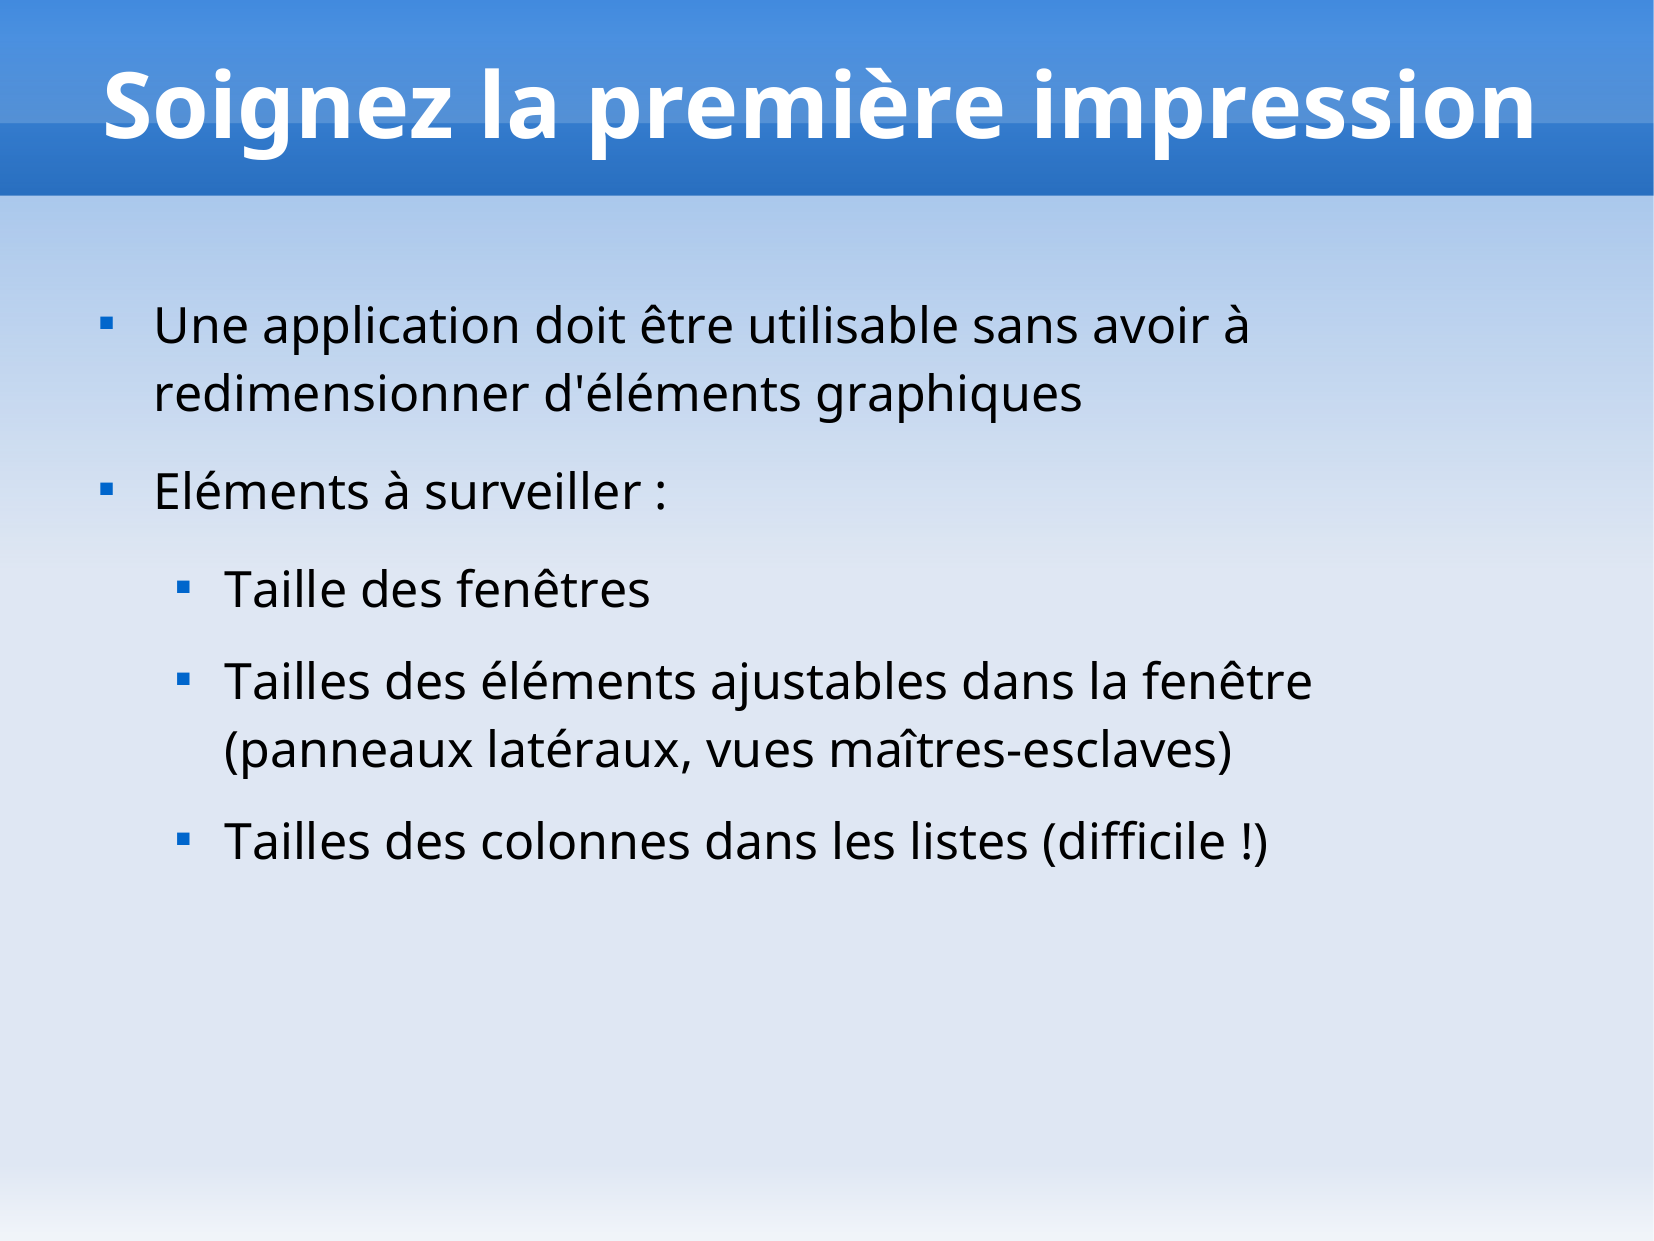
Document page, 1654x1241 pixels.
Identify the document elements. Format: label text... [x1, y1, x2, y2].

title Soignez la première impression [76, 0, 1565, 208]
list Une application doit être utilisable sans avoir à redimensionner d'éléments graphiques Eléments à surveiller : Taille des fenêtres Tailles des éléments ajustables dans la fenêtre (panneaux latéraux, vues maîtres-esclaves) Tailles des colonnes dans les listes (difficile !) [82, 290, 1571, 1109]
picture [0, 0, 1654, 1241]
